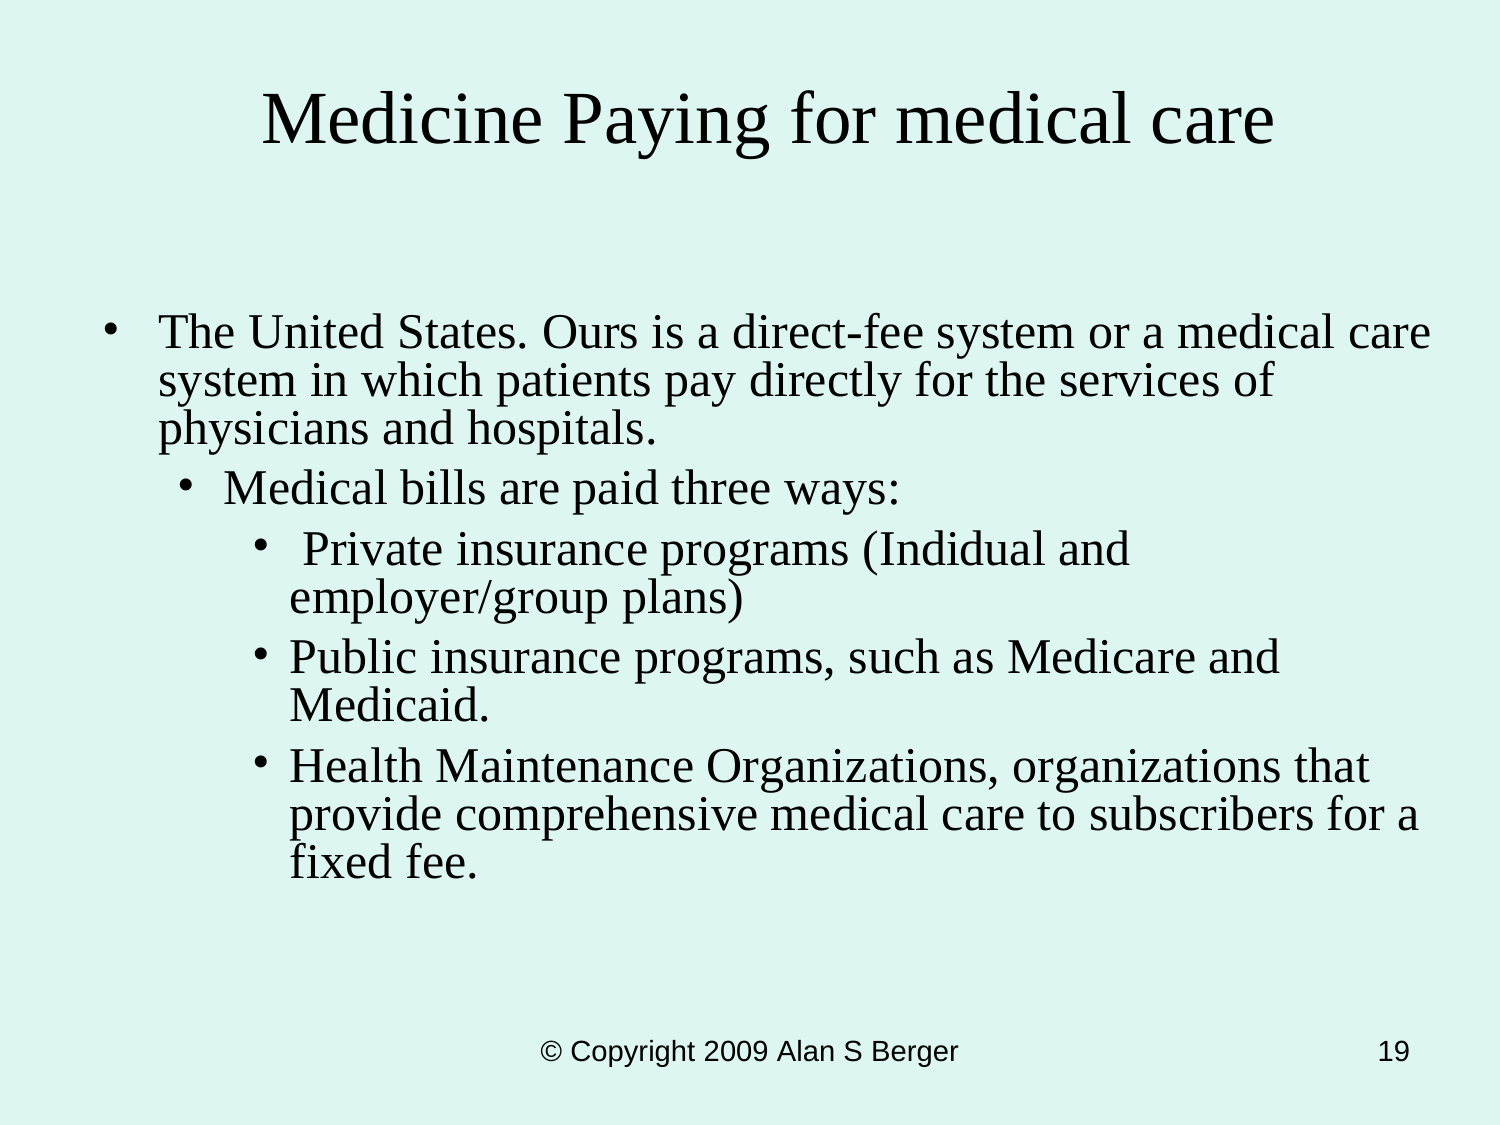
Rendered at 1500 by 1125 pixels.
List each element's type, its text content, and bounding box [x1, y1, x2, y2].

list The United States. Ours is a direct-fee system or a medical care system in which patients pay directly for the services of physicians and hospitals. Medical bills are paid three ways: Private insurance programs (Indidual and employer/group plans) Public insurance programs, such as Medicare and Medicaid. Health Maintenance Organizations, organizations that provide comprehensive medical care to subscribers for a fixed fee. [87, 162, 1463, 938]
title Medicine Paying for medical care [37, 87, 1500, 150]
